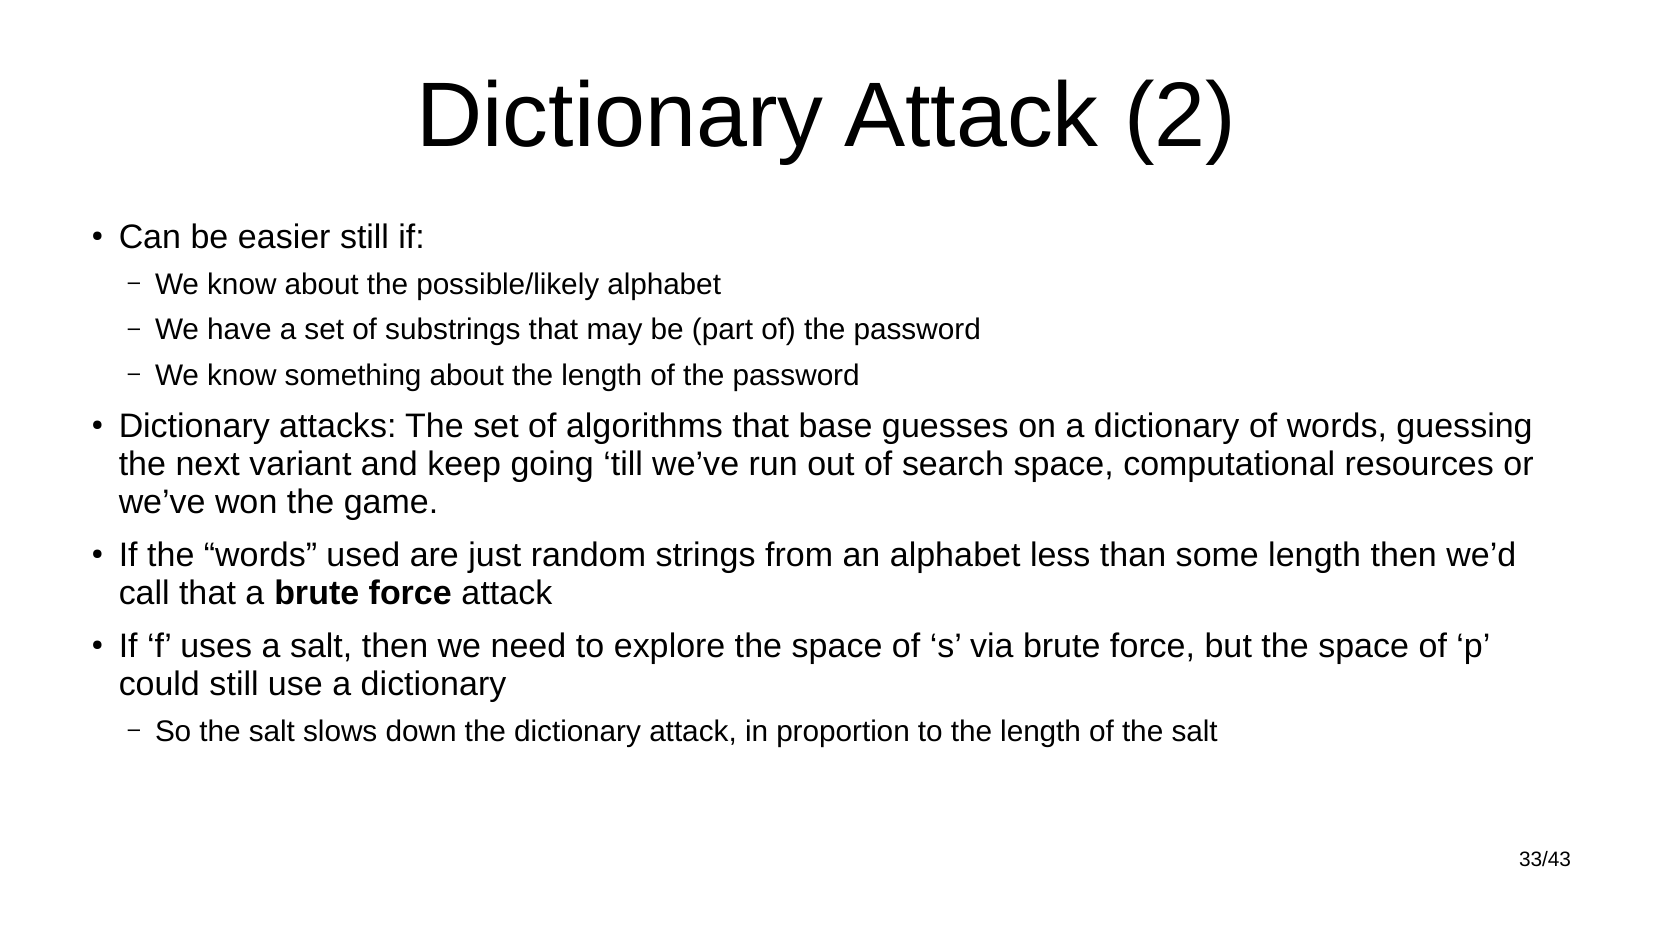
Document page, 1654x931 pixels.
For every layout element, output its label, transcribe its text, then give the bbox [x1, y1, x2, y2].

title Dictionary Attack (2) [82, 37, 1571, 193]
list Can be easier still if: We know about the possible/likely alphabet We have a set of substrings that may be (part of) the password We know something about the length of the password Dictionary attacks: The set of algorithms that base guesses on a dictionary of words, guessing the next variant and keep going ‘till we’ve run out of search space, computational resources or we’ve won the game. If the “words” used are just random strings from an alphabet less than some length then we’d call that a brute force attack If ‘f’ uses a salt, then we need to explore the space of ‘s’ via brute force, but the space of ‘p’ could still use a dictionary So the salt slows down the dictionary attack, in proportion to the length of the salt [82, 217, 1571, 758]
